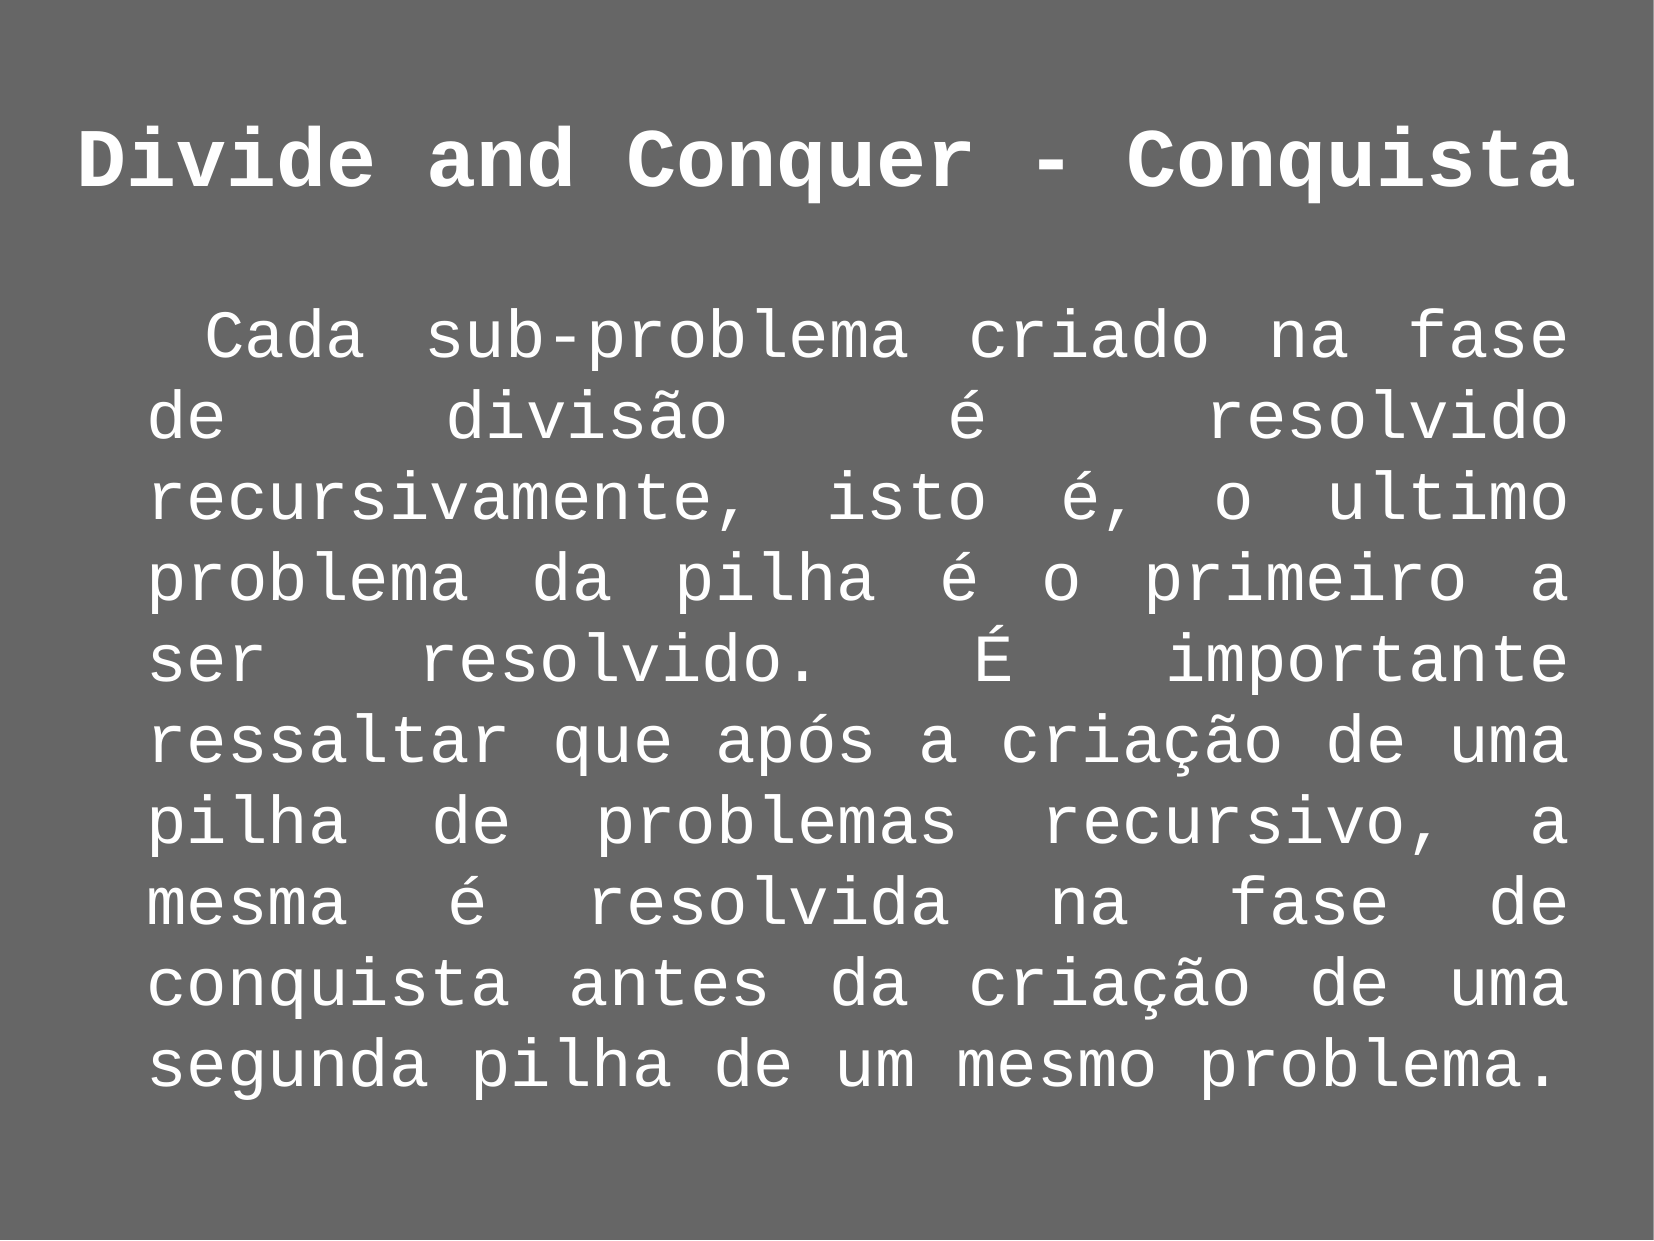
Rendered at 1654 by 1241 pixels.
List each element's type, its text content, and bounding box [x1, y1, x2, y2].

text_box Cada sub-problema criado na fase de divisão é resolvido recursivamente, isto é, o ultimo problema da pilha é o primeiro a ser resolvido. É importante ressaltar que após a criação de uma pilha de problemas recursivo, a mesma é resolvida na fase de conquista antes da criação de uma segunda pilha de um mesmo problema. [82, 290, 1571, 1134]
text_box Divide and Conquer - Conquista [70, 102, 1583, 203]
